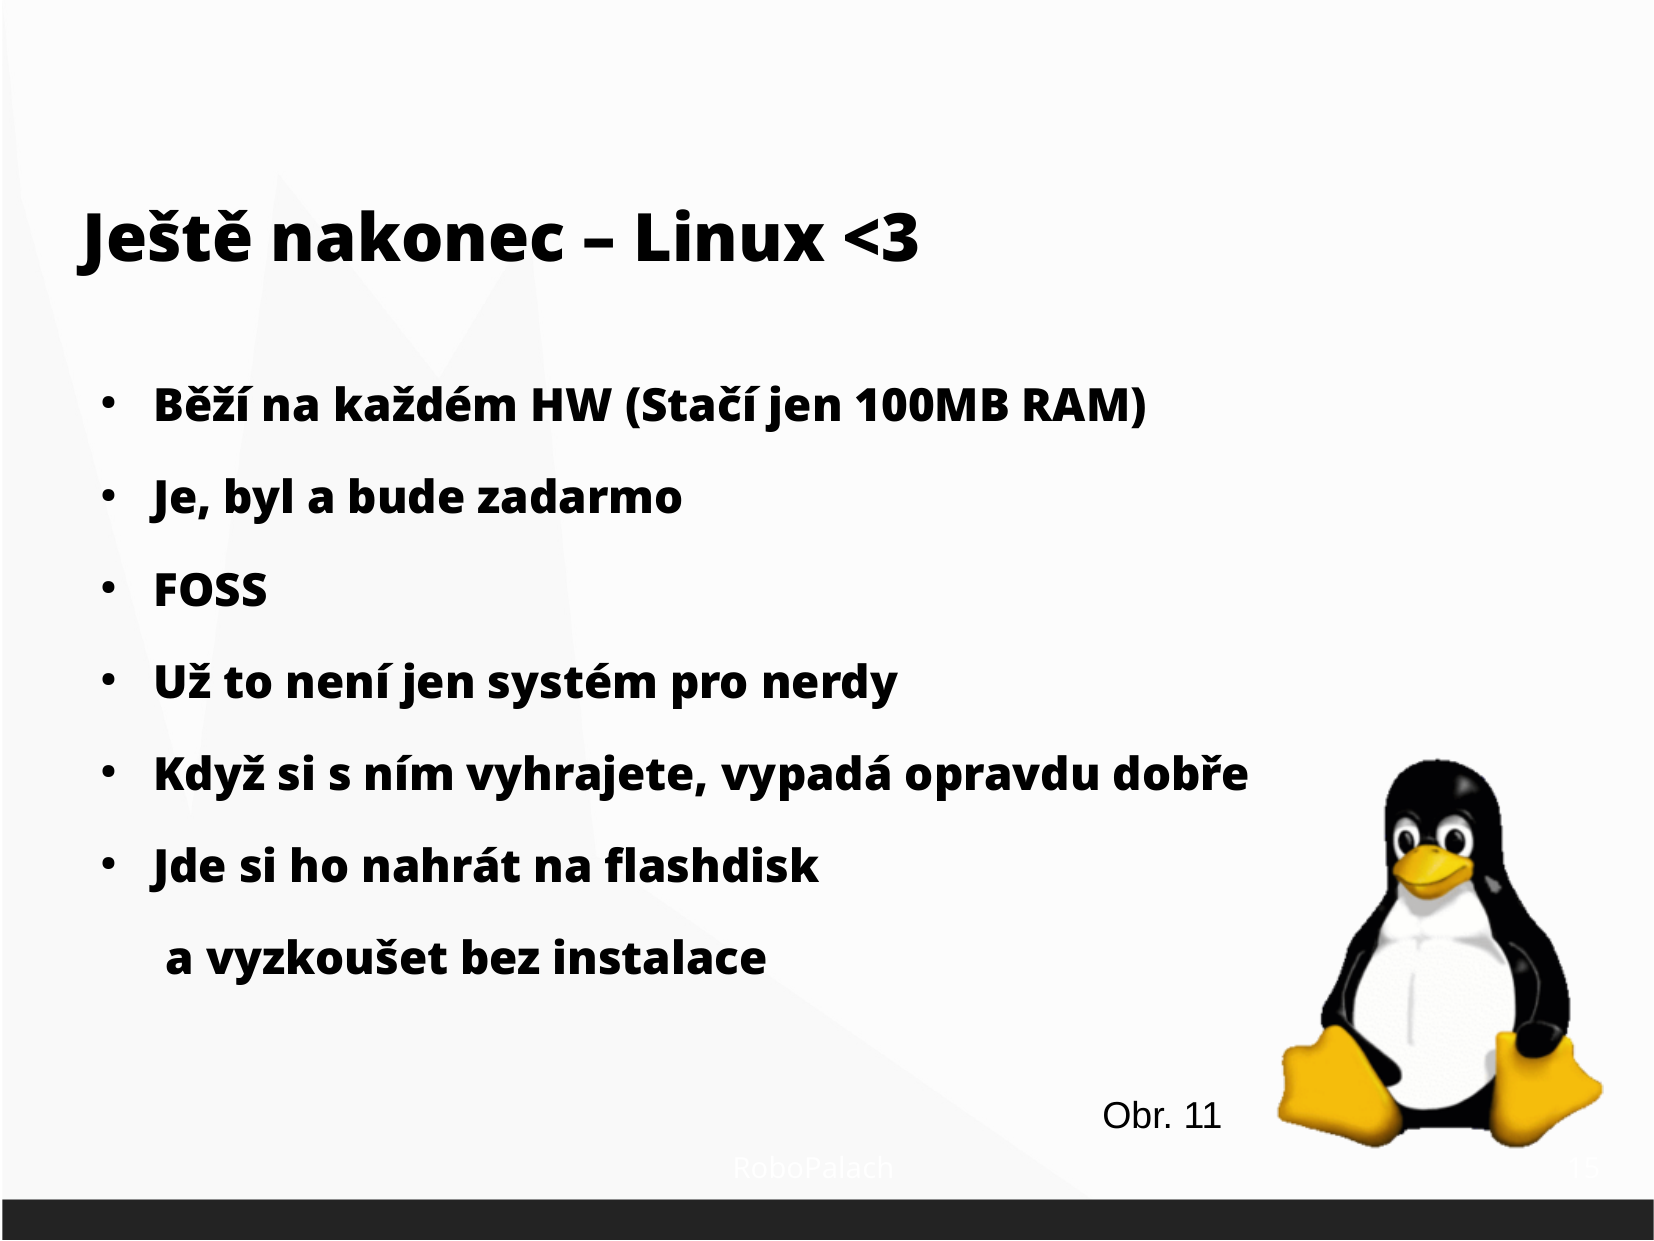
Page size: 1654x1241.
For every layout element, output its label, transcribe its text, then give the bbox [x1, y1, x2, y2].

title Ještě nakonec – Linux <3 [82, 132, 1571, 340]
text_box Obr. 11 [1087, 1087, 1251, 1145]
list Běží na každém HW (Stačí jen 100MB RAM) Je, byl a bude zadarmo FOSS Už to není jen systém pro nerdy Když si s ním vyhrajete, vypadá opravdu dobře Jde si ho nahrát na flashdisk a vyzkoušet bez instalace [82, 372, 1571, 1093]
picture [2, 0, 1654, 1241]
